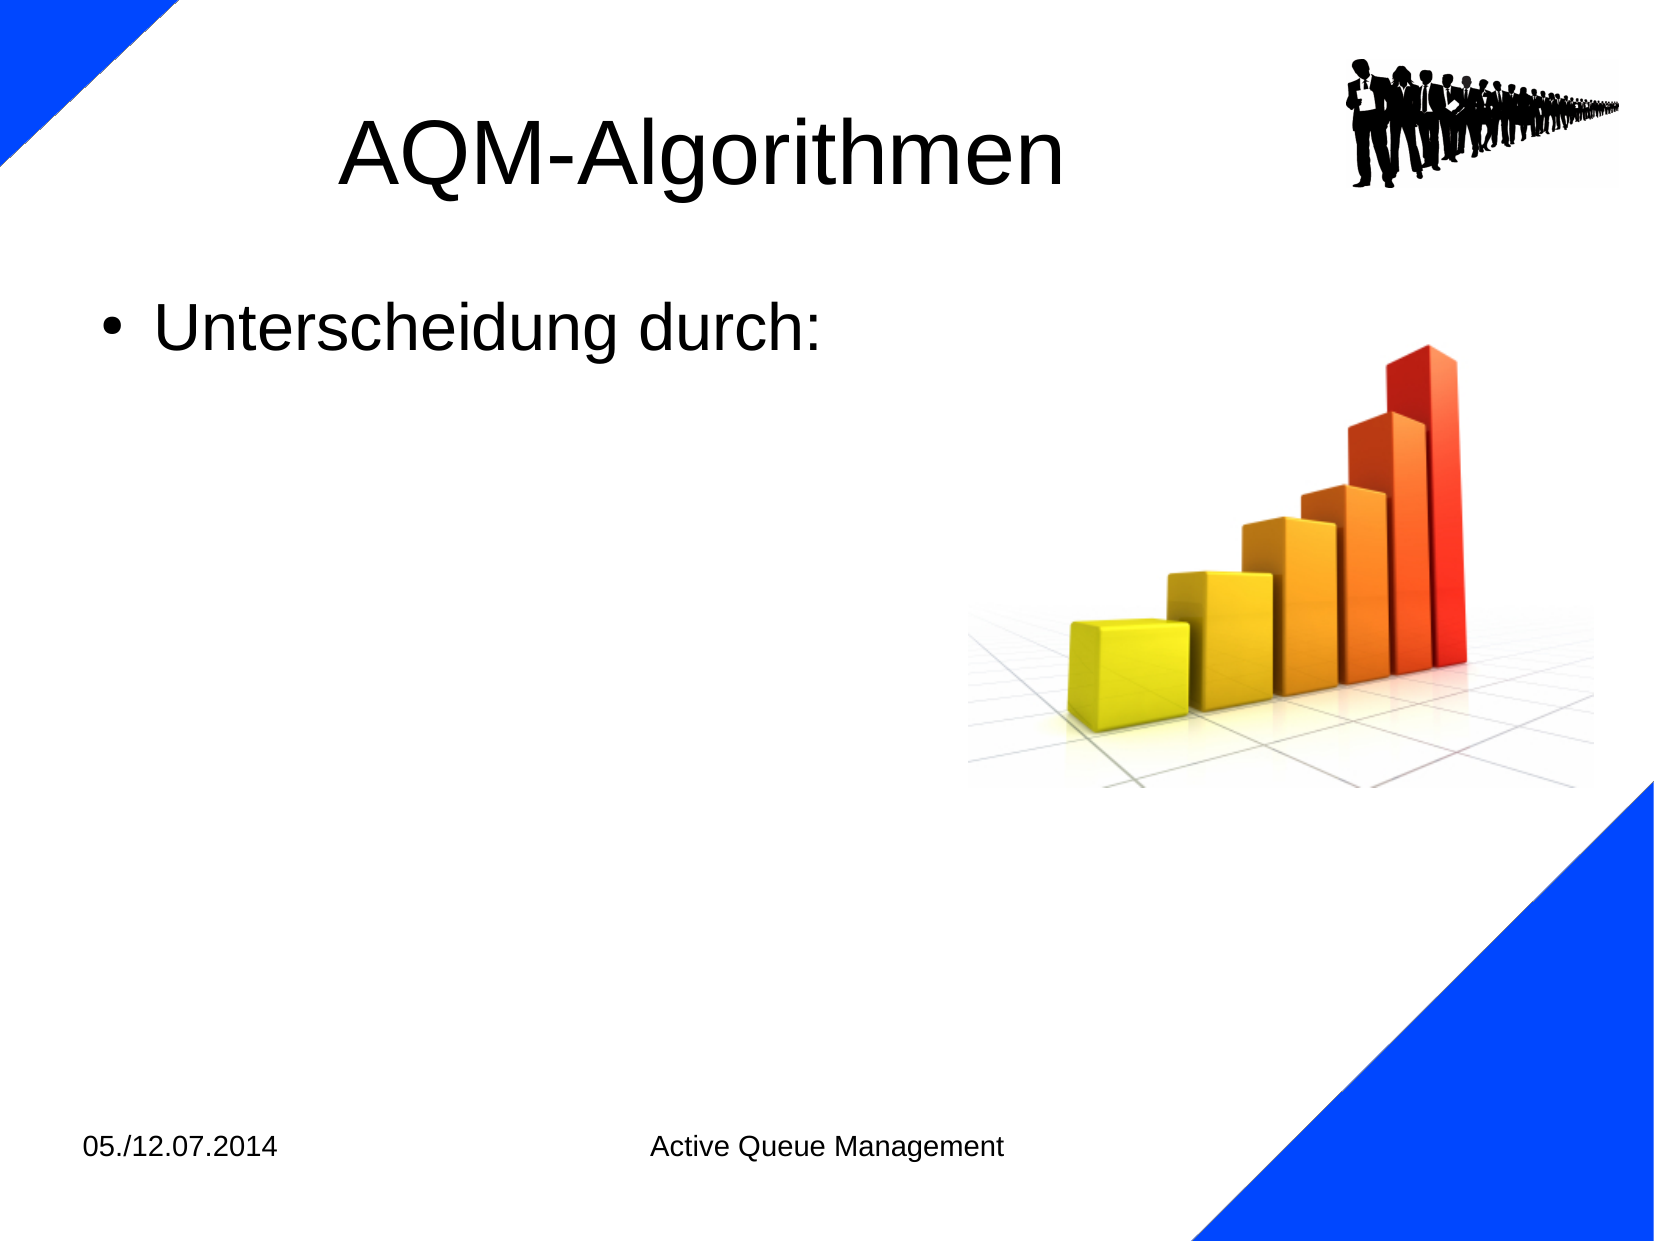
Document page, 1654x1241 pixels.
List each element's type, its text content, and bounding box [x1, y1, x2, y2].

picture [968, 318, 1594, 788]
title AQM-Algorithmen [82, 49, 1323, 257]
picture [1346, 59, 1619, 188]
list Unterscheidung durch: [82, 290, 1571, 1010]
